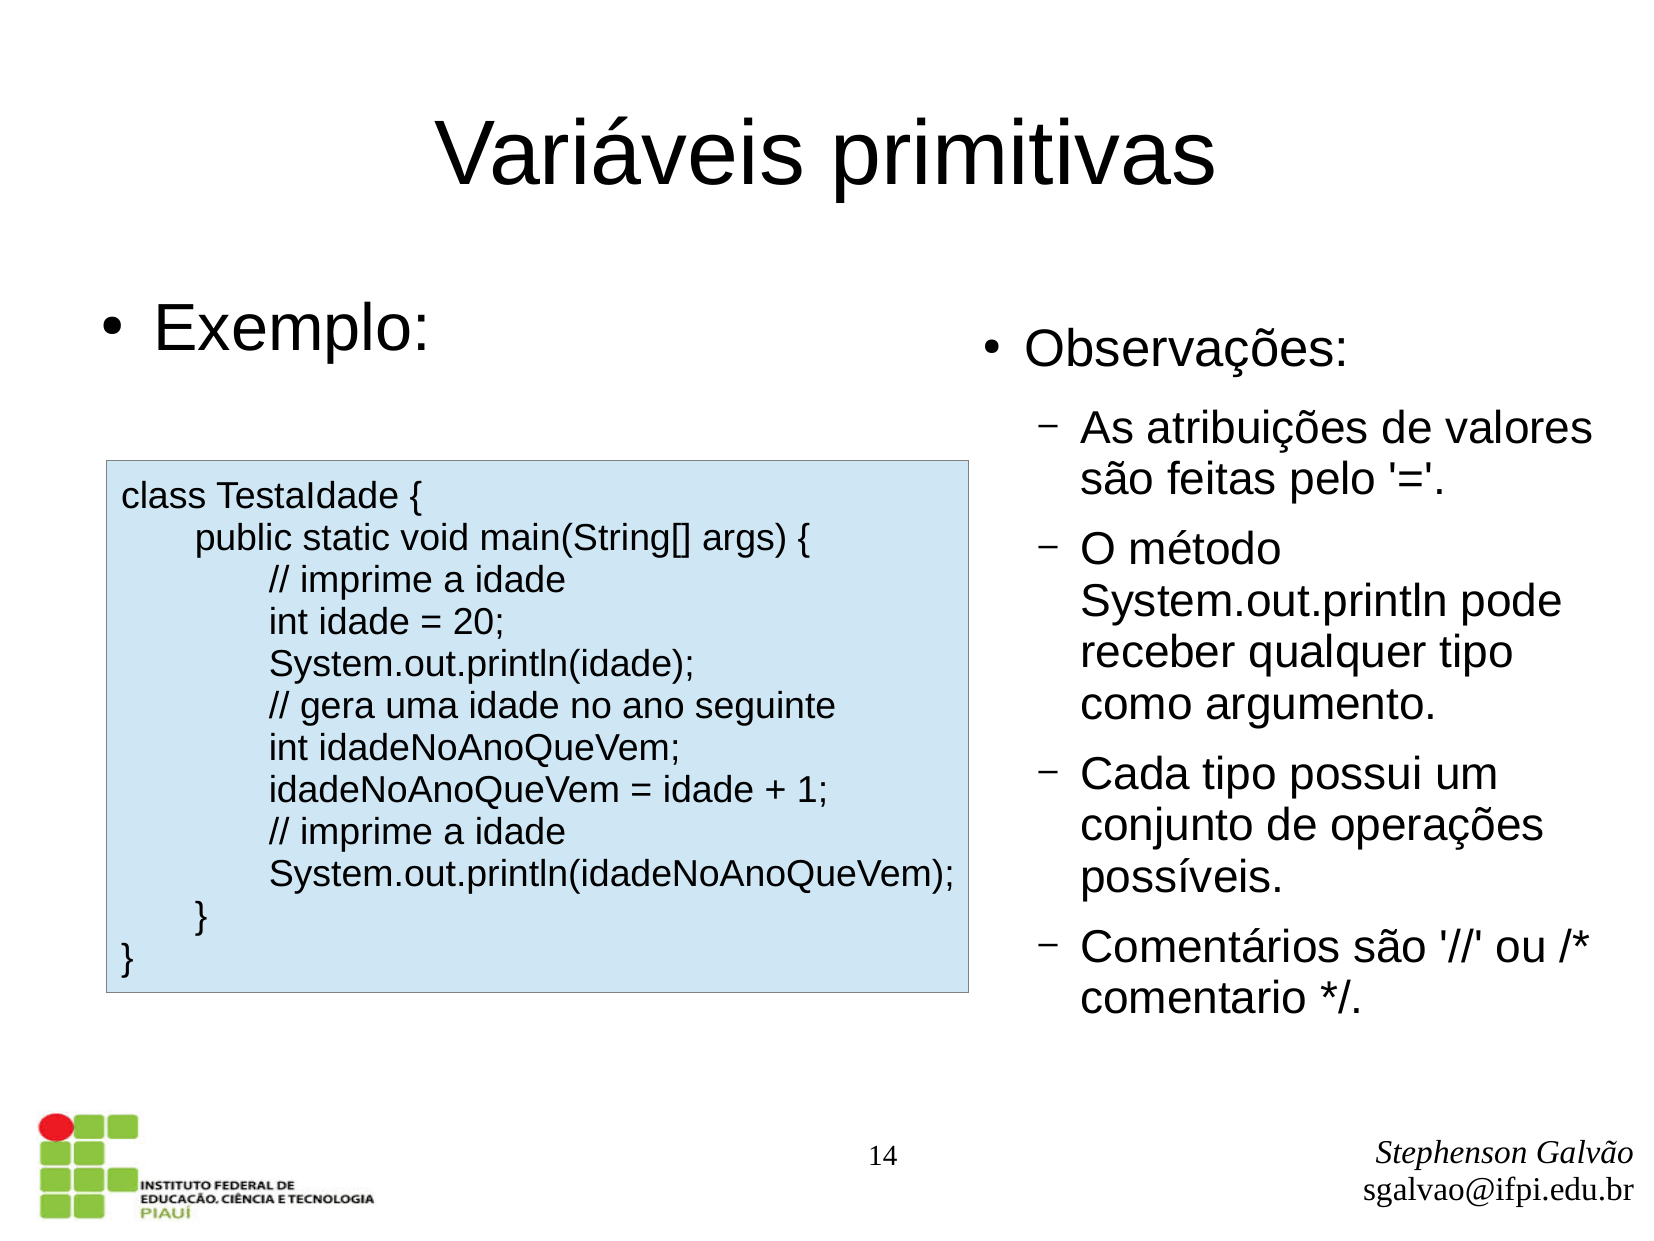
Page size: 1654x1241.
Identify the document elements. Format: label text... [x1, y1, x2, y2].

title Variáveis primitivas [82, 49, 1571, 257]
picture [36, 1110, 378, 1229]
list Observações: As atribuições de valores são feitas pelo '='. O método System.out.println pode receber qualquer tipo como argumento. Cada tipo possui um conjunto de operações possíveis. Comentários são '//' ou /* comentario */. [968, 318, 1619, 1039]
text_box class TestaIdade { public static void main(String[] args) { // imprime a idade int idade = 20; System.out.println(idade); // gera uma idade no ano seguinte int idadeNoAnoQueVem; idadeNoAnoQueVem = idade + 1; // imprime a idade System.out.println(idadeNoAnoQueVem); } } [106, 460, 968, 993]
list Exemplo: [82, 290, 793, 1010]
